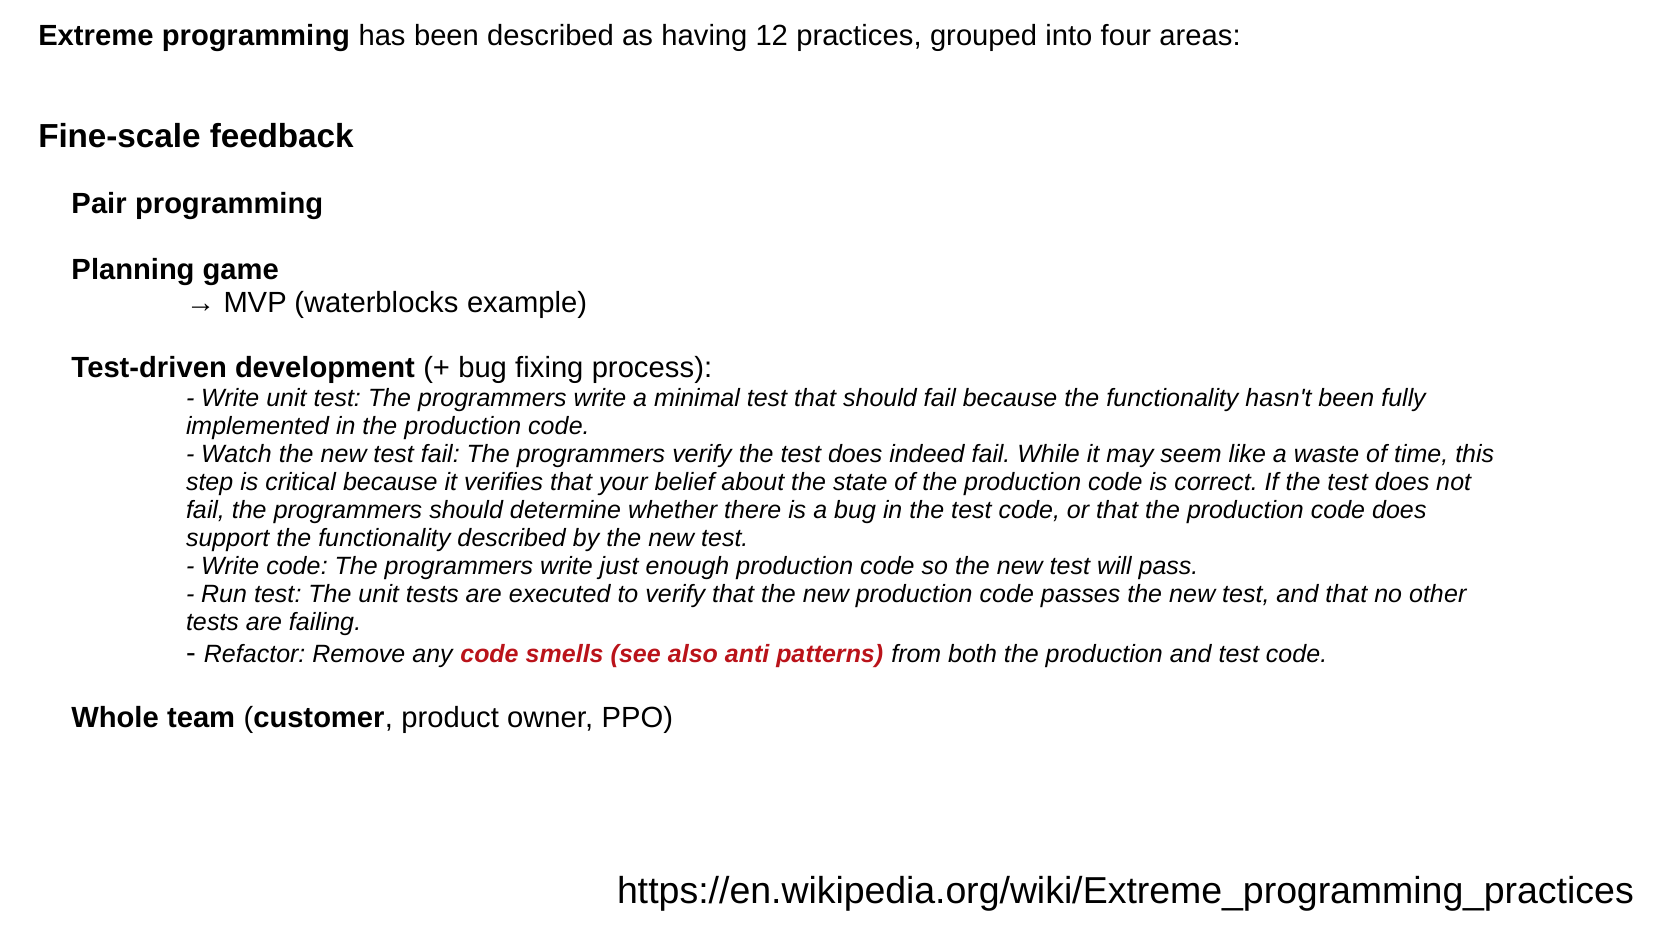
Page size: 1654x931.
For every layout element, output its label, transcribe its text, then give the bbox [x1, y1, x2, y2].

text_box Extreme programming has been described as having 12 practices, grouped into four areas: Fine-scale feedback Pair programming Planning game → MVP (waterblocks example) Test-driven development (+ bug fixing process): - Write unit test: The programmers write a minimal test that should fail because the functionality hasn't been fully implemented in the production code. - Watch the new test fail: The programmers verify the test does indeed fail. While it may seem like a waste of time, this step is critical because it verifies that your belief about the state of the production code is correct. If the test does not fail, the programmers should determine whether there is a bug in the test code, or that the production code does support the functionality described by the new test. - Write code: The programmers write just enough production code so the new test will pass. - Run test: The unit tests are executed to verify that the new production code passes the new test, and that no other tests are failing. - Refactor: Remove any code smells (see also anti patterns) from both the production and test code. Whole team (customer, product owner, PPO) [23, 11, 1524, 808]
text_box https://en.wikipedia.org/wiki/Extreme_programming_practices [602, 862, 1649, 920]
